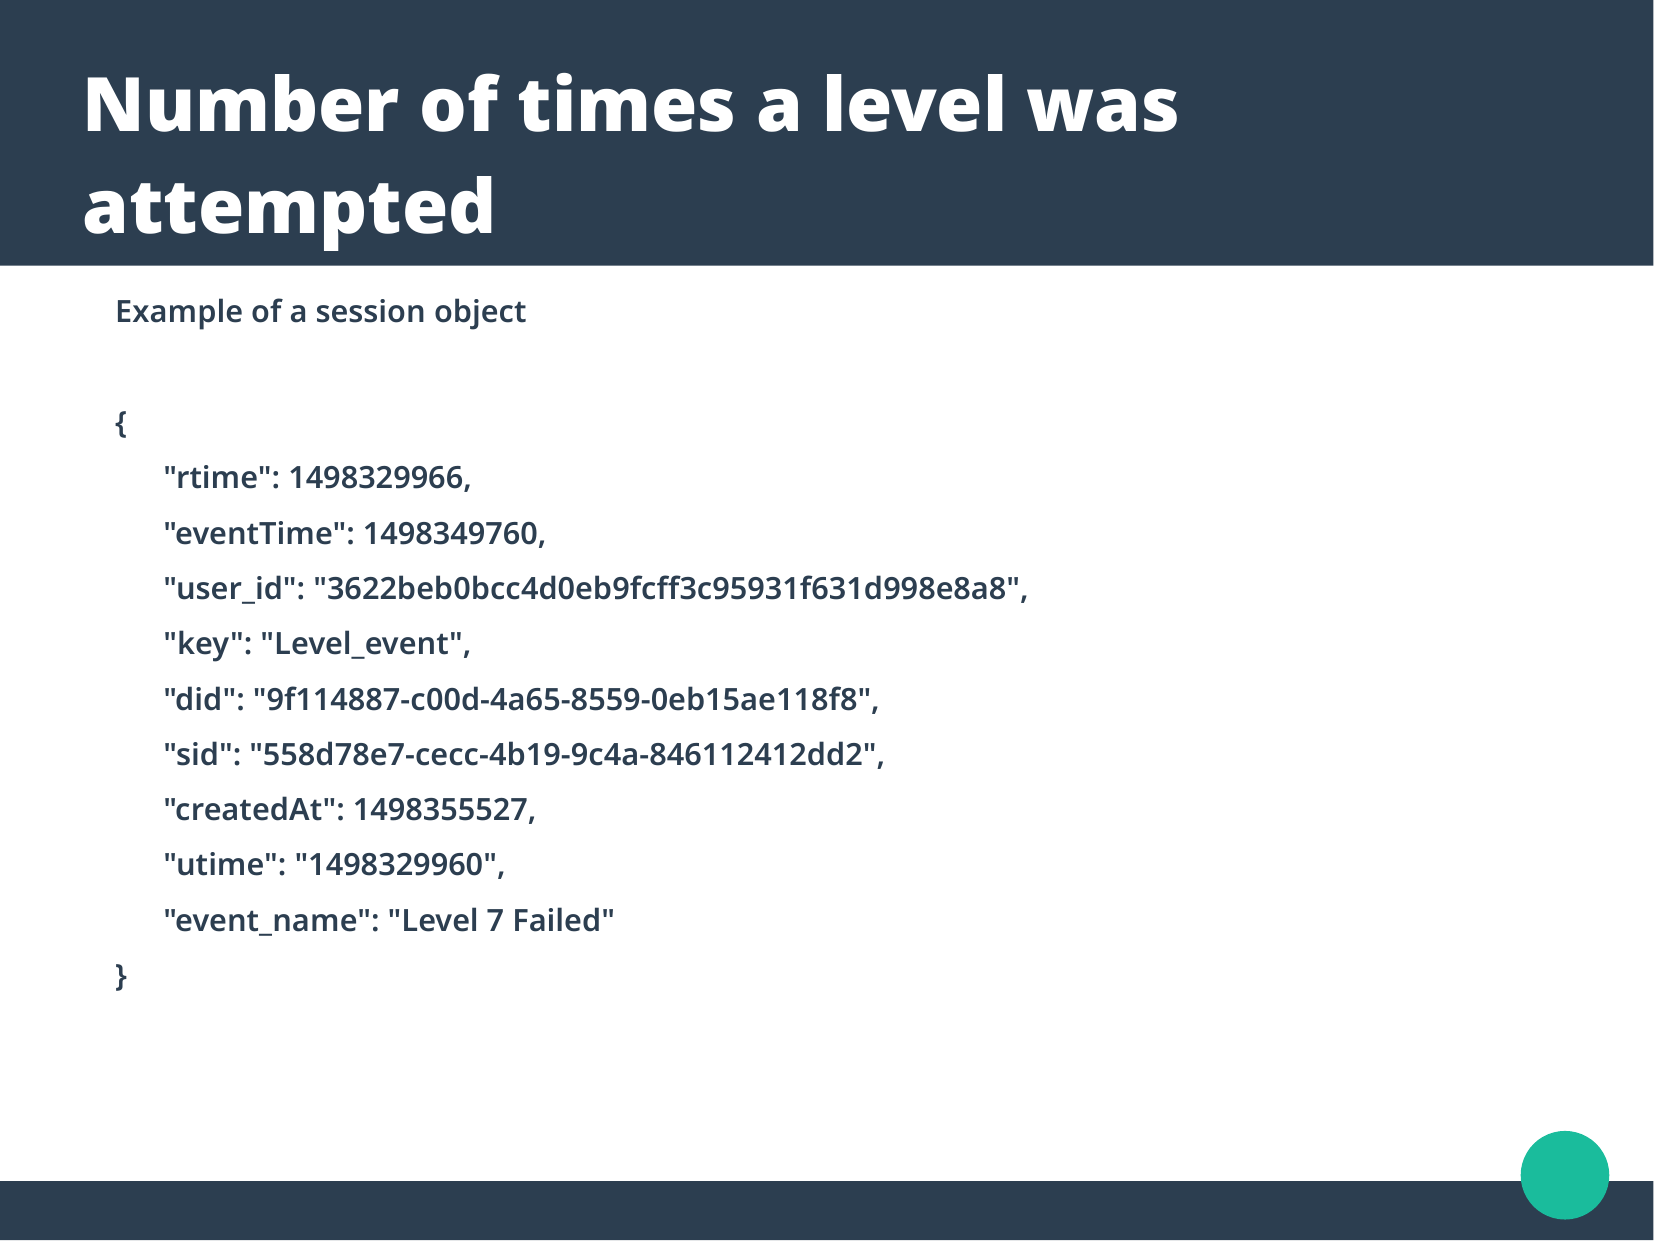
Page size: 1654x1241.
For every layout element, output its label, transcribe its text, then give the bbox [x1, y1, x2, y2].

list Example of a session object { "rtime": 1498329966, "eventTime": 1498349760, "user_id": "3622beb0bcc4d0eb9fcff3c95931f631d998e8a8", "key": "Level_event", "did": "9f114887-c00d-4a65-8559-0eb15ae118f8", "sid": "558d78e7-cecc-4b19-9c4a-846112412dd2", "createdAt": 1498355527, "utime": "1498329960", "event_name": "Level 7 Failed" } [82, 290, 1571, 1010]
title Number of times a level was attempted [82, 36, 1571, 270]
